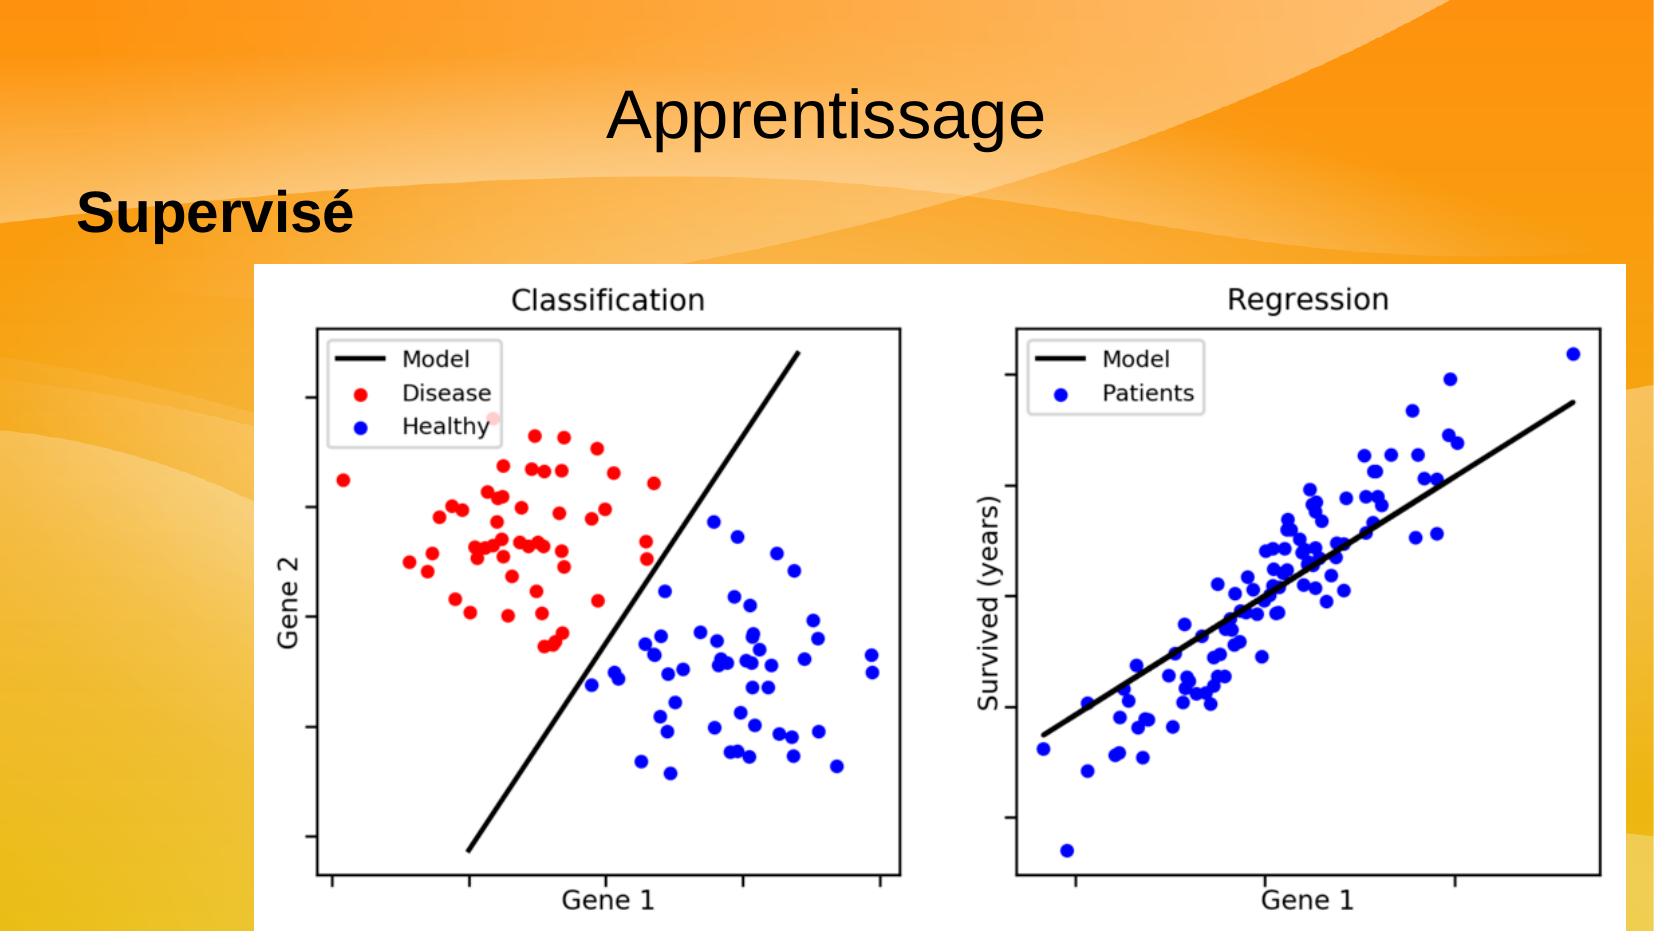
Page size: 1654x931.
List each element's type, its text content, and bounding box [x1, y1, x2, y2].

picture [0, 0, 1654, 931]
title Apprentissage [82, 37, 1571, 193]
subtitle Supervisé [76, 179, 1565, 928]
